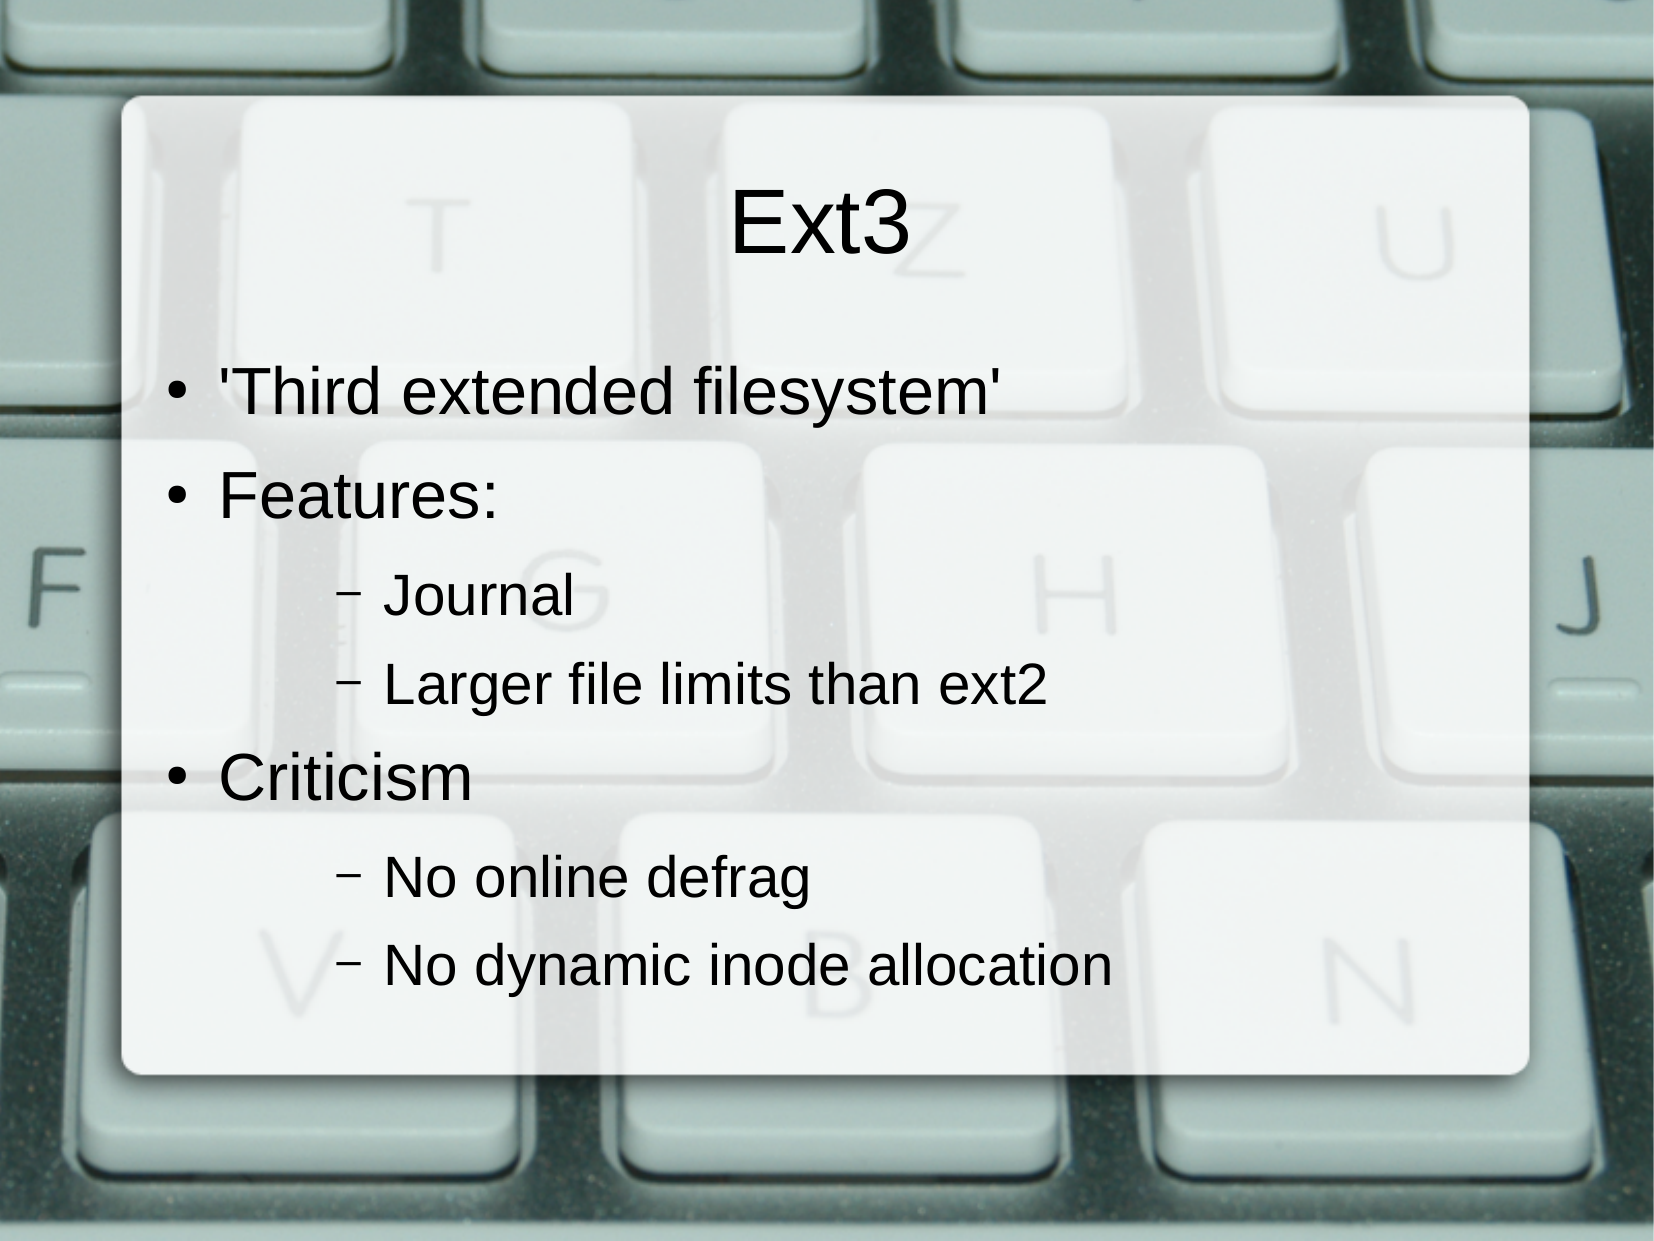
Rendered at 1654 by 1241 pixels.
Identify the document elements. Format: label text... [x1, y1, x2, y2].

list 'Third extended filesystem' Features: Journal Larger file limits than ext2 Criticism No online defrag No dynamic inode allocation [147, 354, 1506, 1173]
title Ext3 [135, 117, 1506, 325]
picture [0, 0, 1654, 1241]
